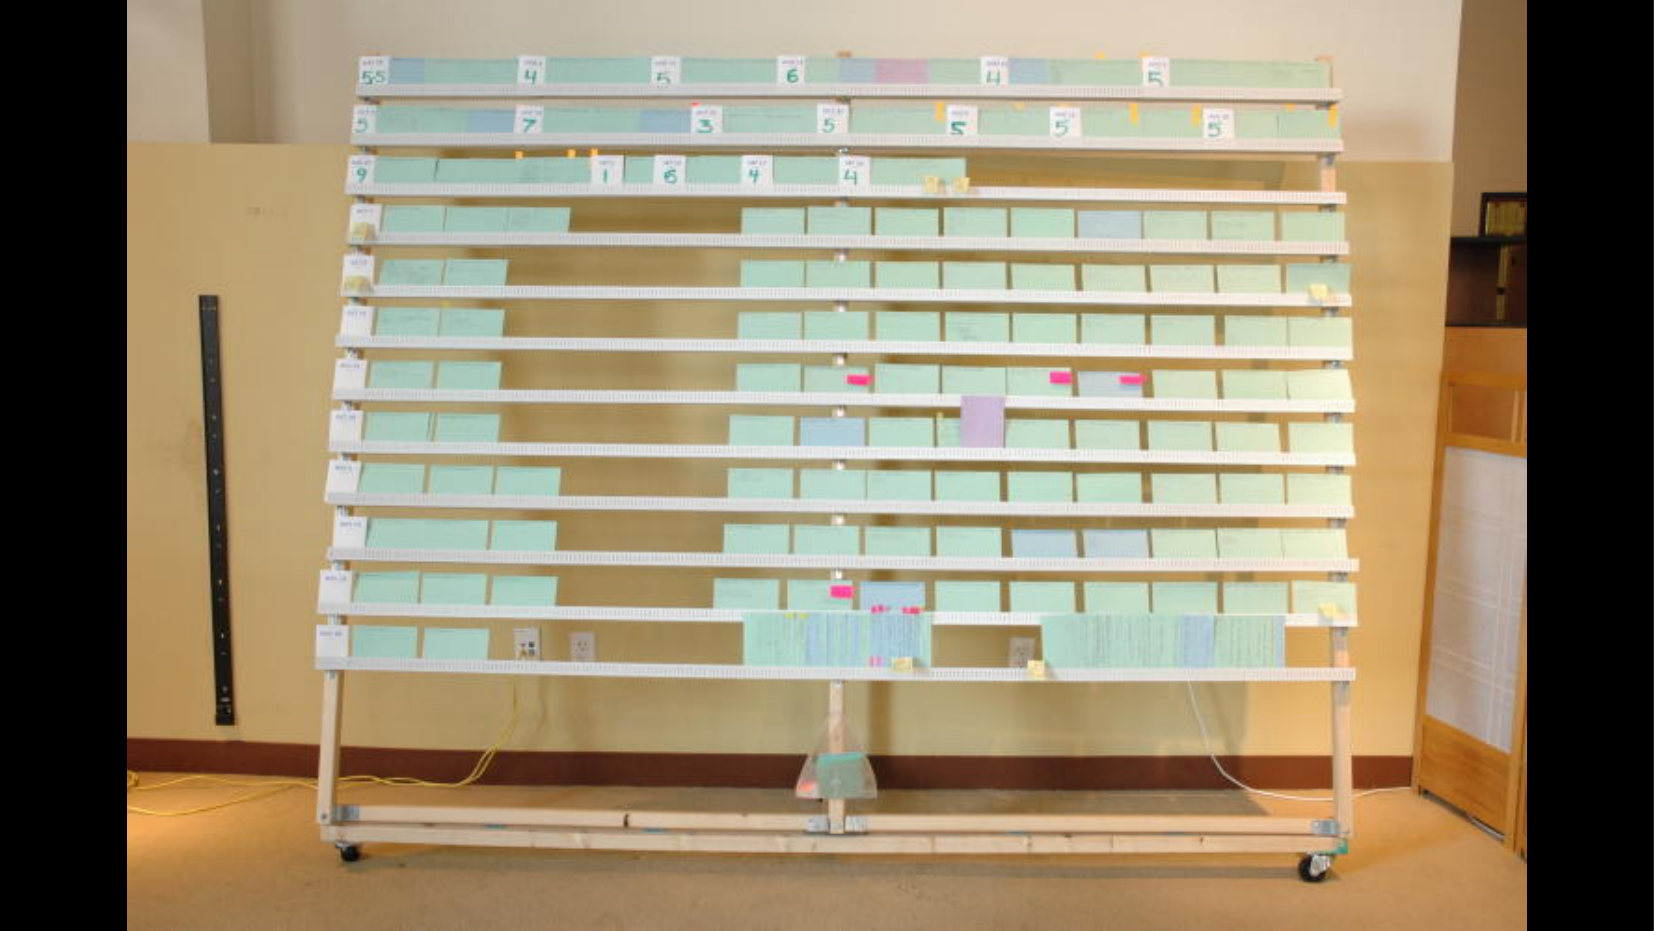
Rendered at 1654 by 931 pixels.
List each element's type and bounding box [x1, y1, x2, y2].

picture [127, 0, 1527, 931]
